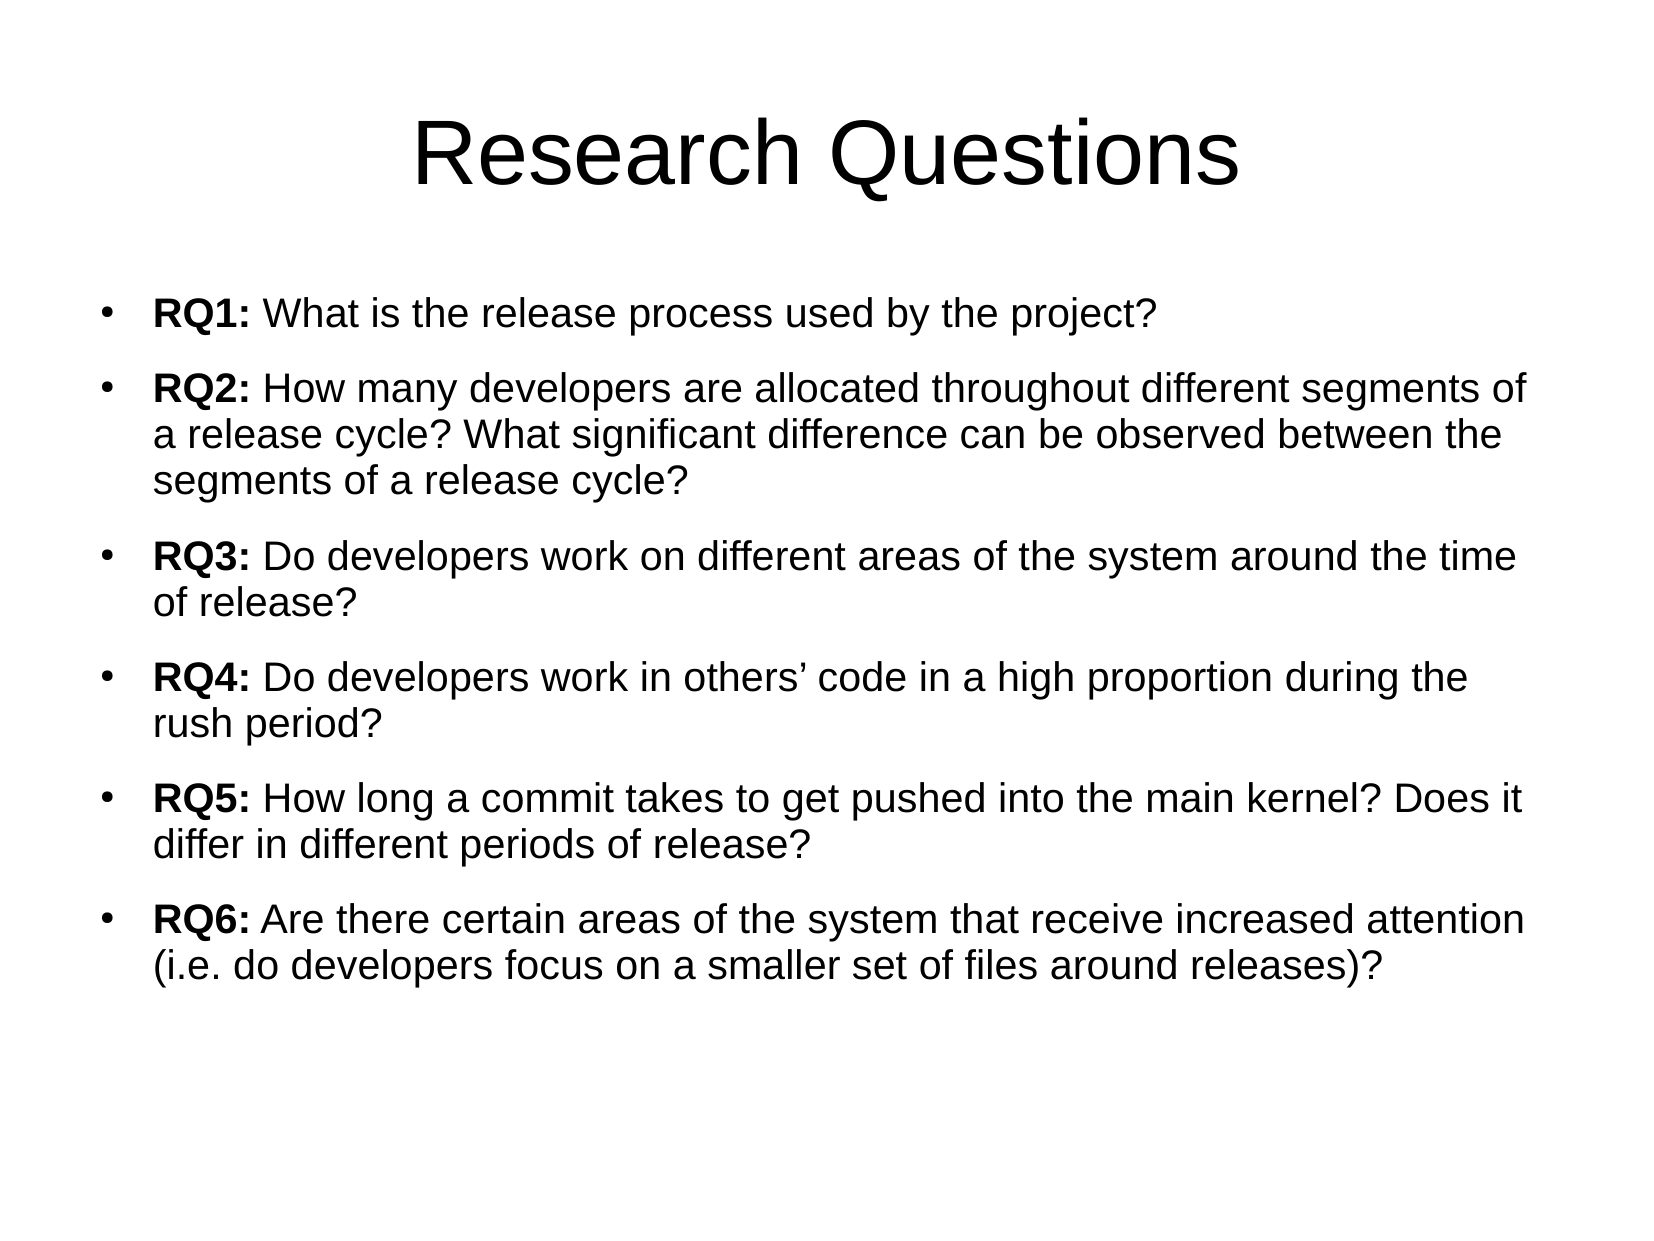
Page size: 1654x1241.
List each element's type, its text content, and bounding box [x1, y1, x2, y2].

title Research Questions [82, 49, 1571, 257]
list RQ1: What is the release process used by the project? RQ2: How many developers are allocated throughout different segments of a release cycle? What significant difference can be observed between the segments of a release cycle? RQ3: Do developers work on different areas of the system around the time of release? RQ4: Do developers work in others’ code in a high proportion during the rush period? RQ5: How long a commit takes to get pushed into the main kernel? Does it differ in different periods of release? RQ6: Are there certain areas of the system that receive increased attention (i.e. do developers focus on a smaller set of files around releases)? [82, 290, 1538, 1010]
